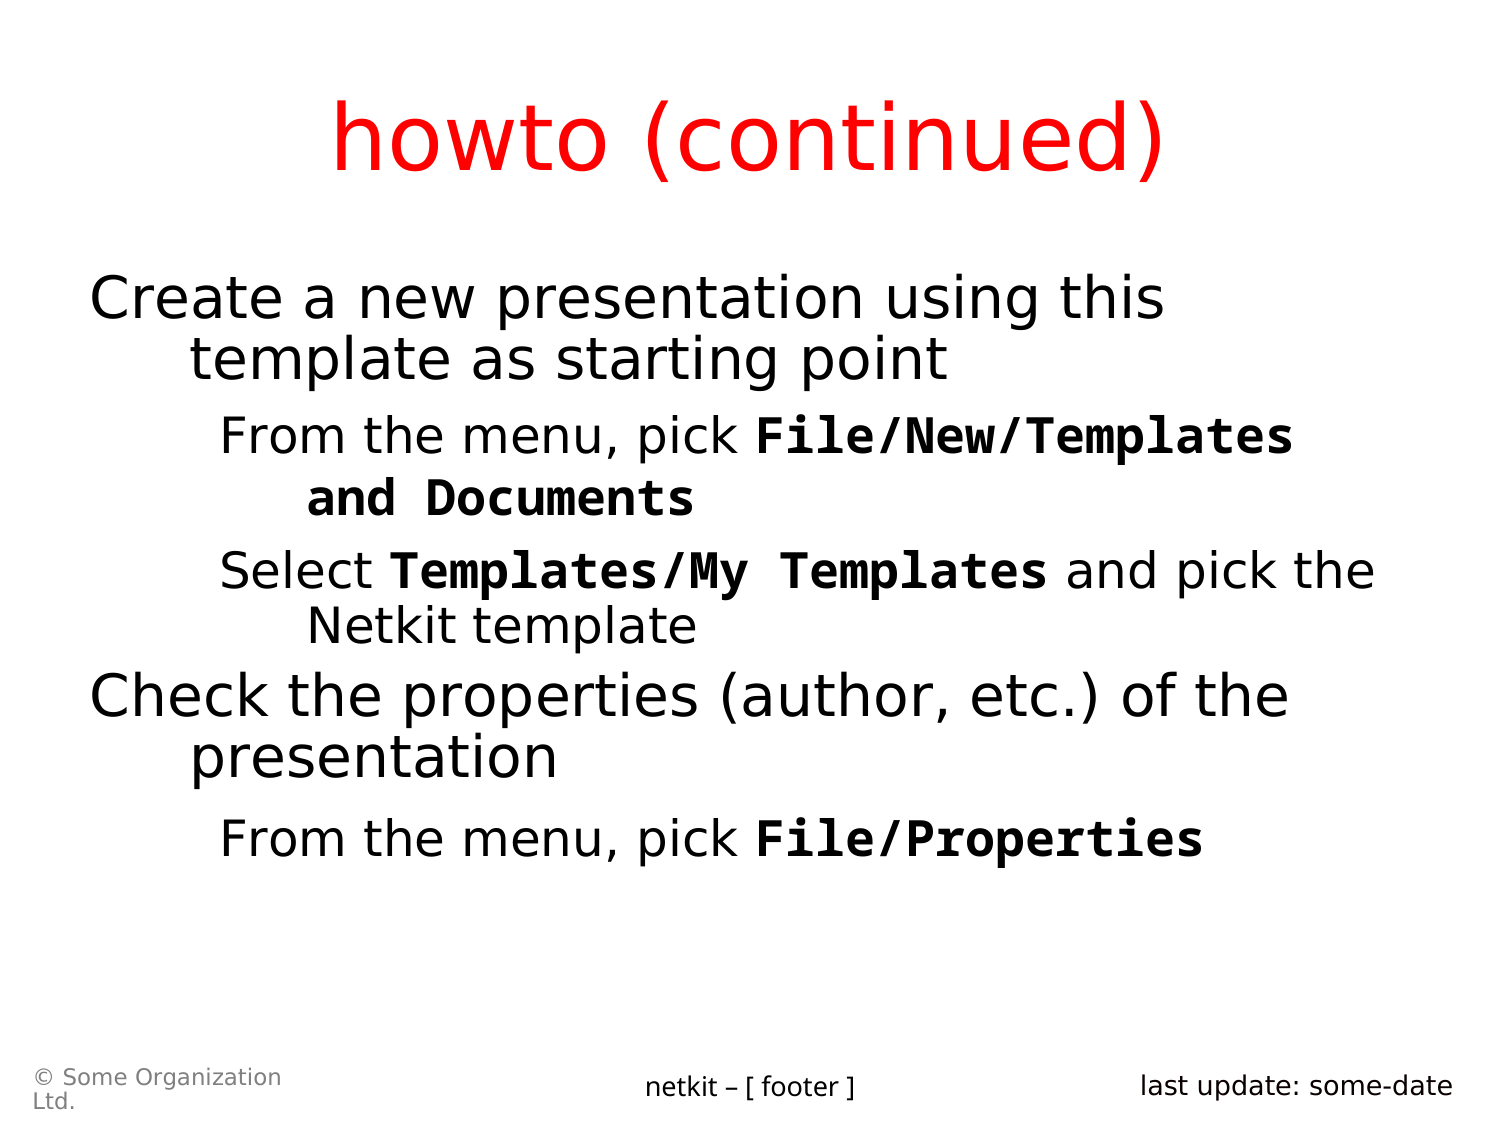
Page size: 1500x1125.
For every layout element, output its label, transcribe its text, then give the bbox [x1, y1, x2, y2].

list Create a new presentation using this template as starting point From the menu, pick File/New/Templates and Documents Select Templates/My Templates and pick the Netkit template Check the properties (author, etc.) of the presentation From the menu, pick File/Properties [75, 262, 1426, 1006]
title howto (continued) [75, 45, 1426, 233]
